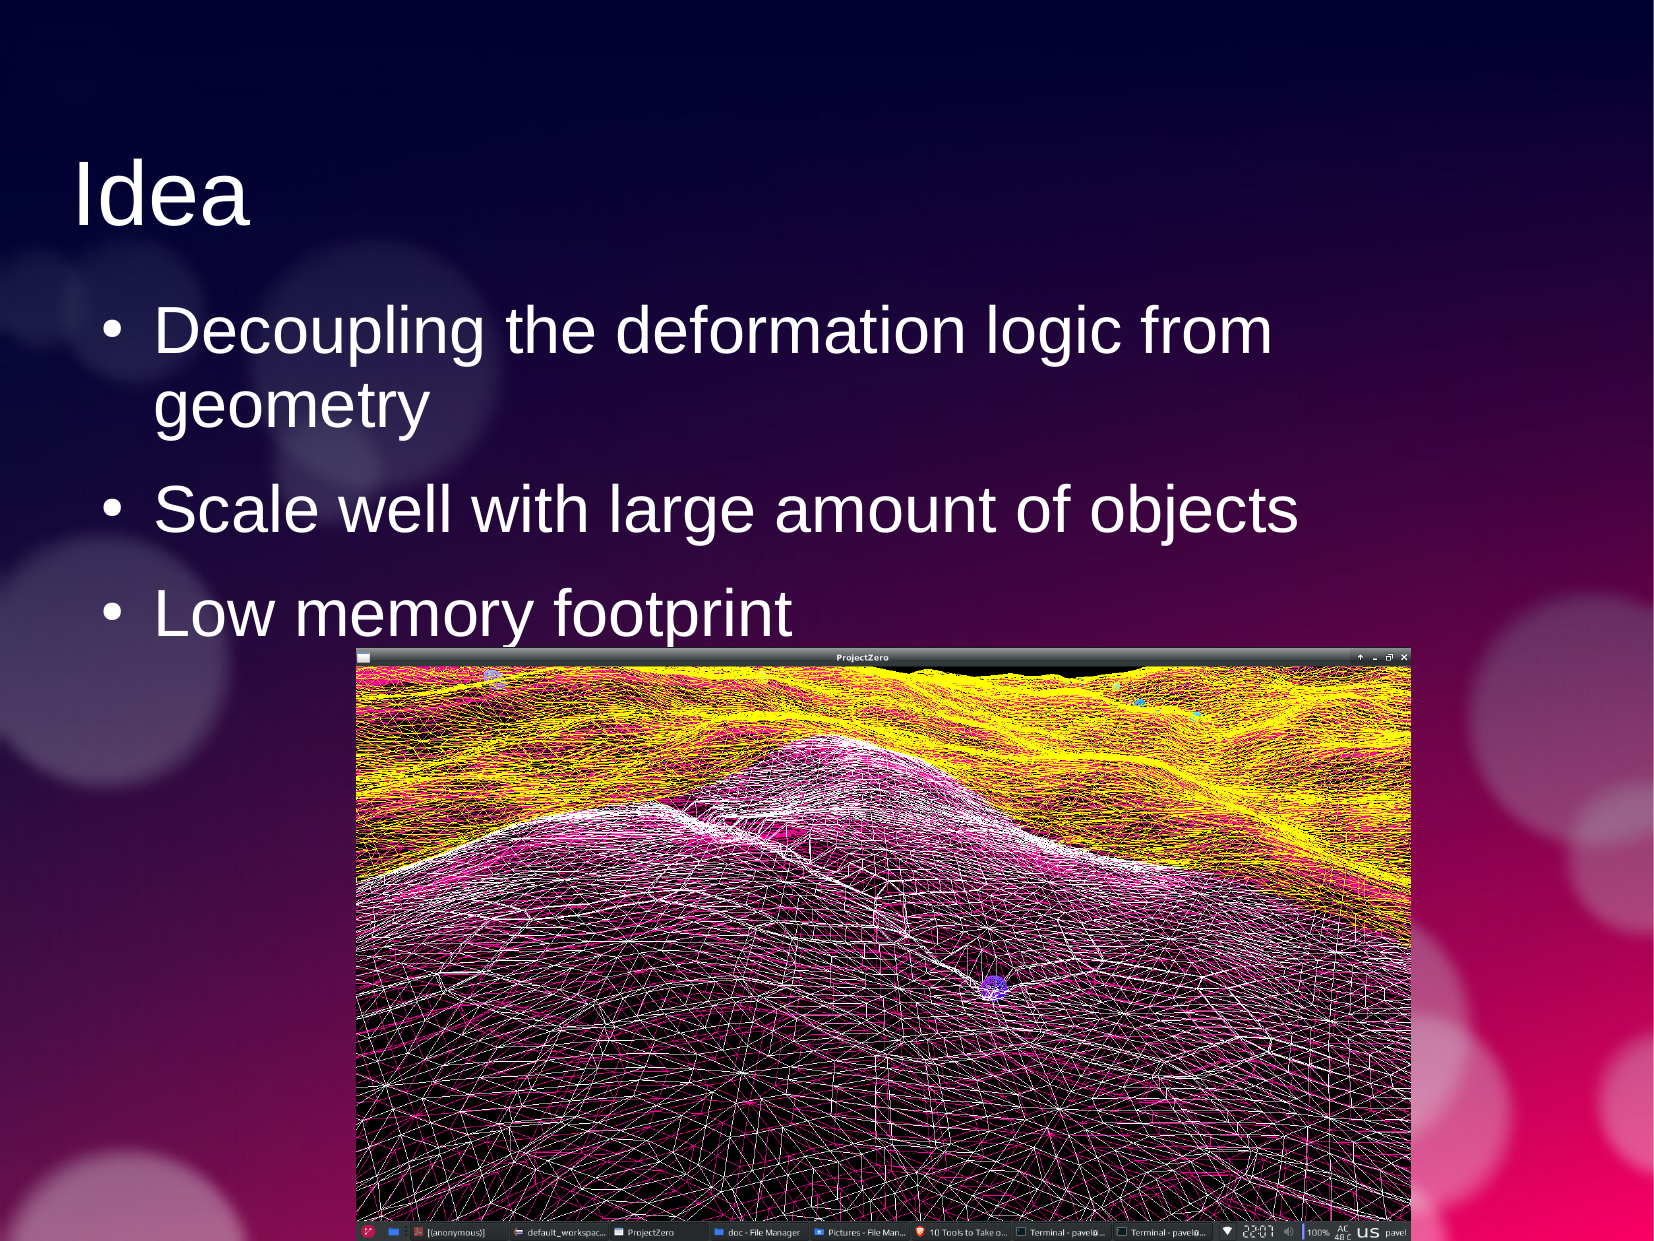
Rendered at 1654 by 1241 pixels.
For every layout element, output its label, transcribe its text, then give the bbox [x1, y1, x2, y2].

list Decoupling the deformation logic from geometry Scale well with large amount of objects Low memory footprint [82, 292, 1571, 736]
title Idea [71, 90, 1561, 298]
picture [0, 0, 1654, 1241]
